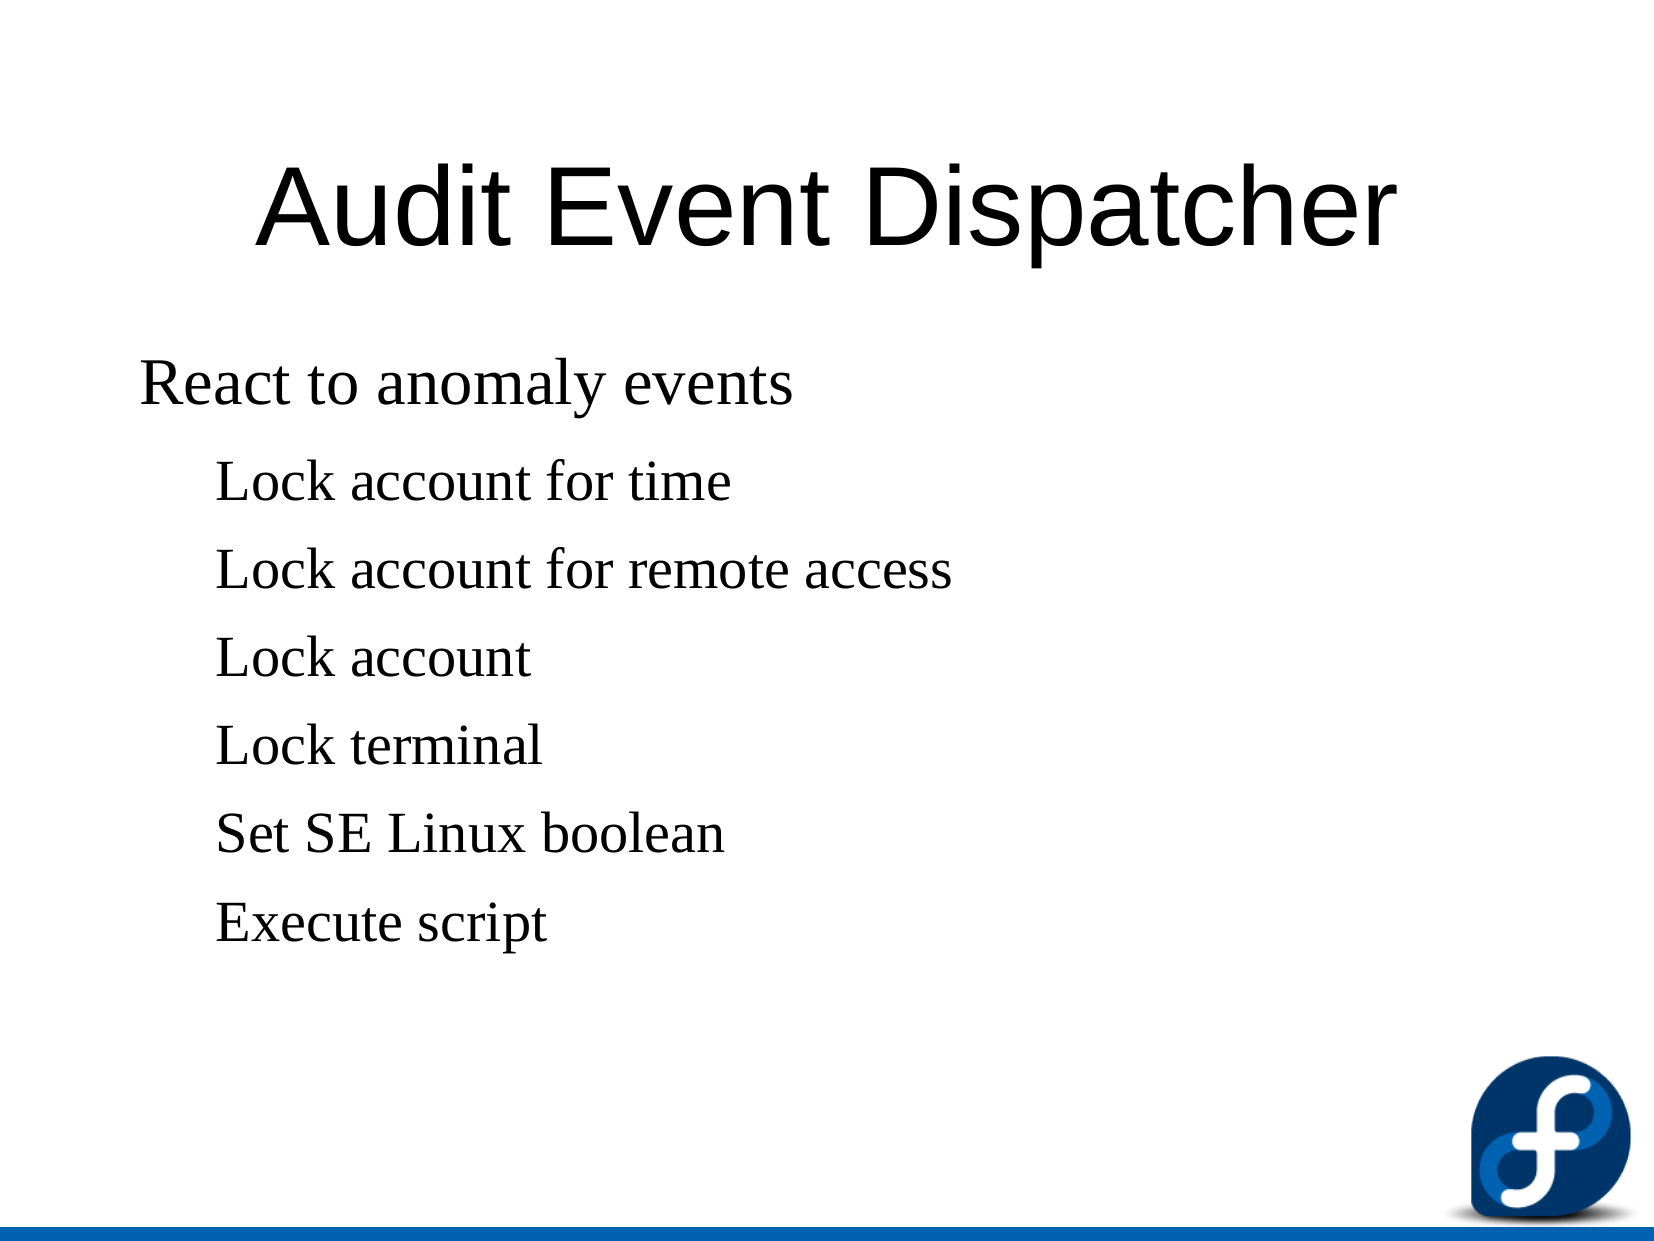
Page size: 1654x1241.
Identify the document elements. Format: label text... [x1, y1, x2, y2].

title Audit Event Dispatcher [121, 102, 1534, 310]
picture [1438, 1055, 1645, 1229]
list React to anomaly events Lock account for time Lock account for remote access Lock account Lock terminal Set SE Linux boolean Execute script [121, 344, 1534, 1127]
